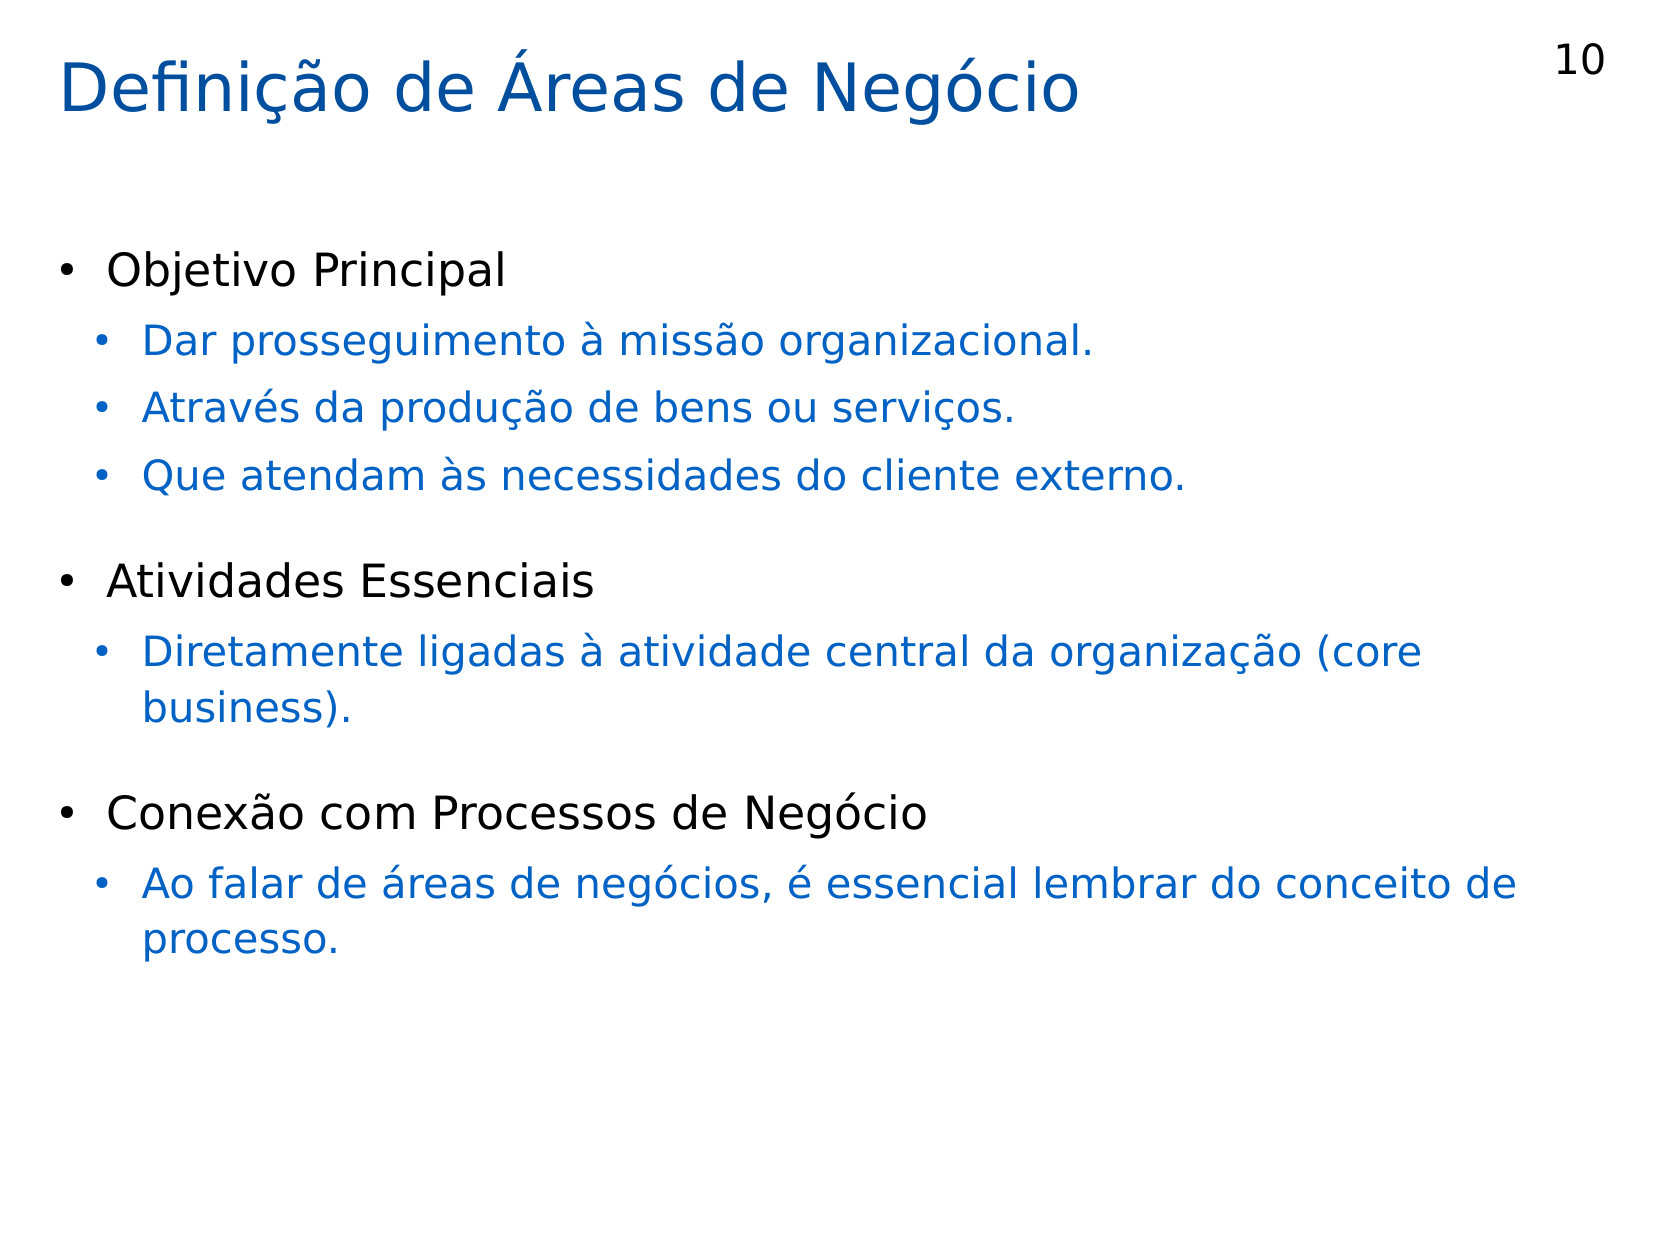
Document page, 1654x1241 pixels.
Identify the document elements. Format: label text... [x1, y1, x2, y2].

title Definição de Áreas de Negócio [59, 29, 1506, 148]
list Objetivo Principal Dar prosseguimento à missão organizacional. Através da produção de bens ou serviços. Que atendam às necessidades do cliente externo. Atividades Essenciais Diretamente ligadas à atividade central da organização (core business). Conexão com Processos de Negócio Ao falar de áreas de negócios, é essencial lembrar do conceito de processo. [59, 236, 1595, 1211]
